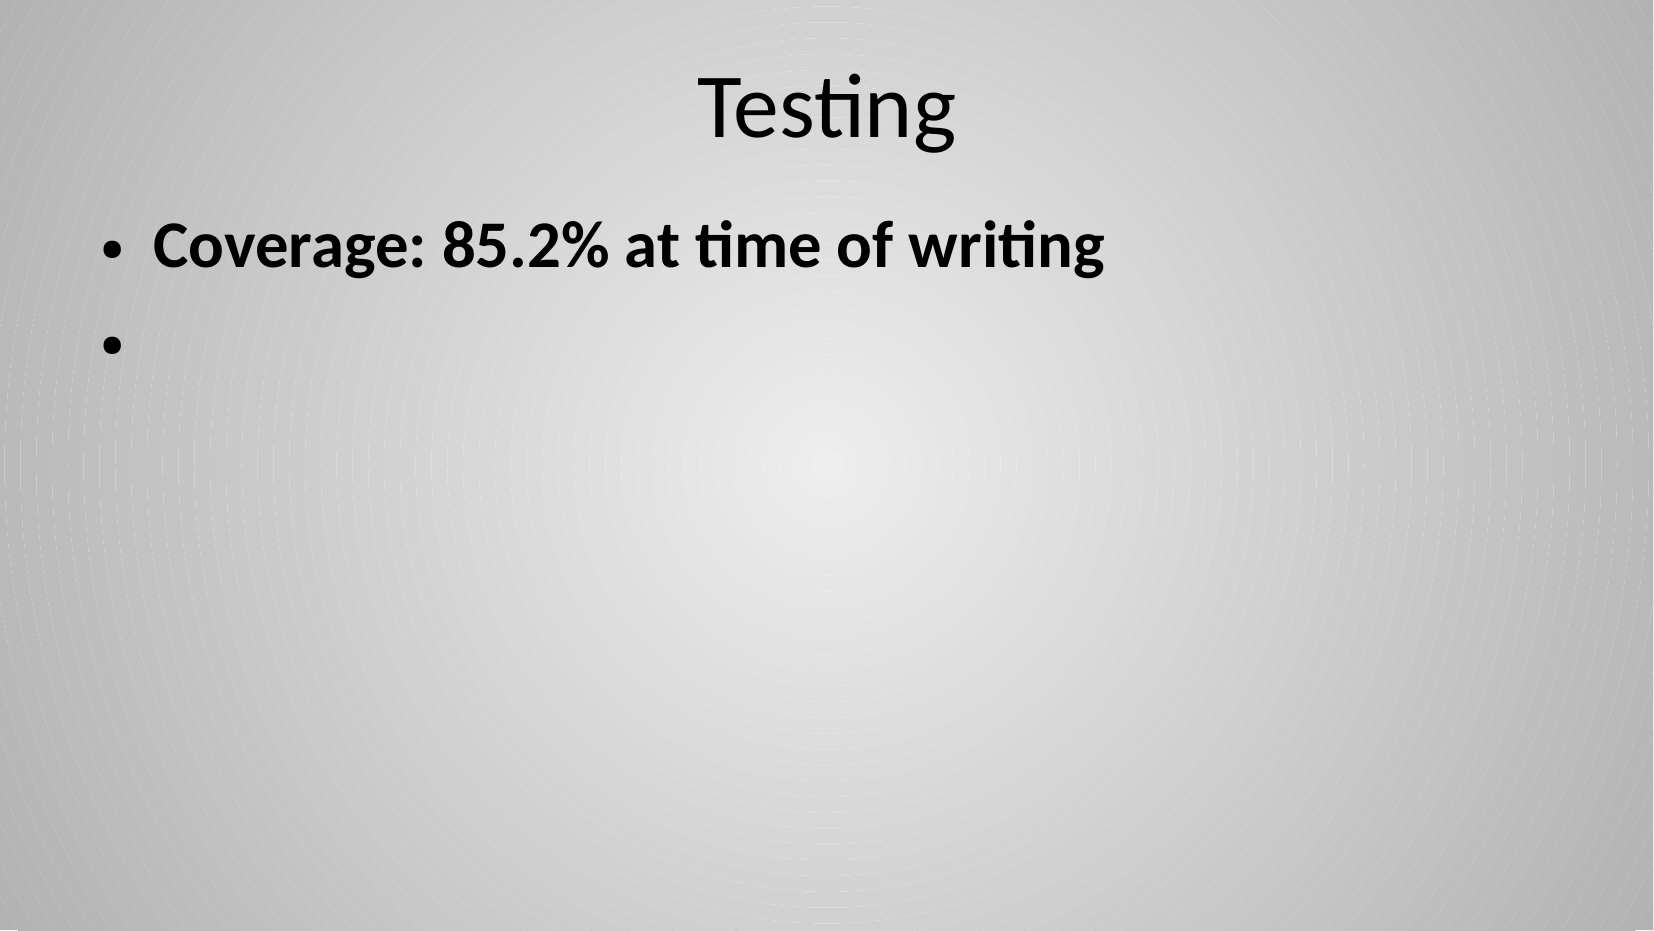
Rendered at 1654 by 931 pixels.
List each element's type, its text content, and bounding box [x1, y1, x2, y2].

title Testing [82, 37, 1571, 193]
list Coverage: 85.2% at time of writing [82, 217, 1571, 758]
